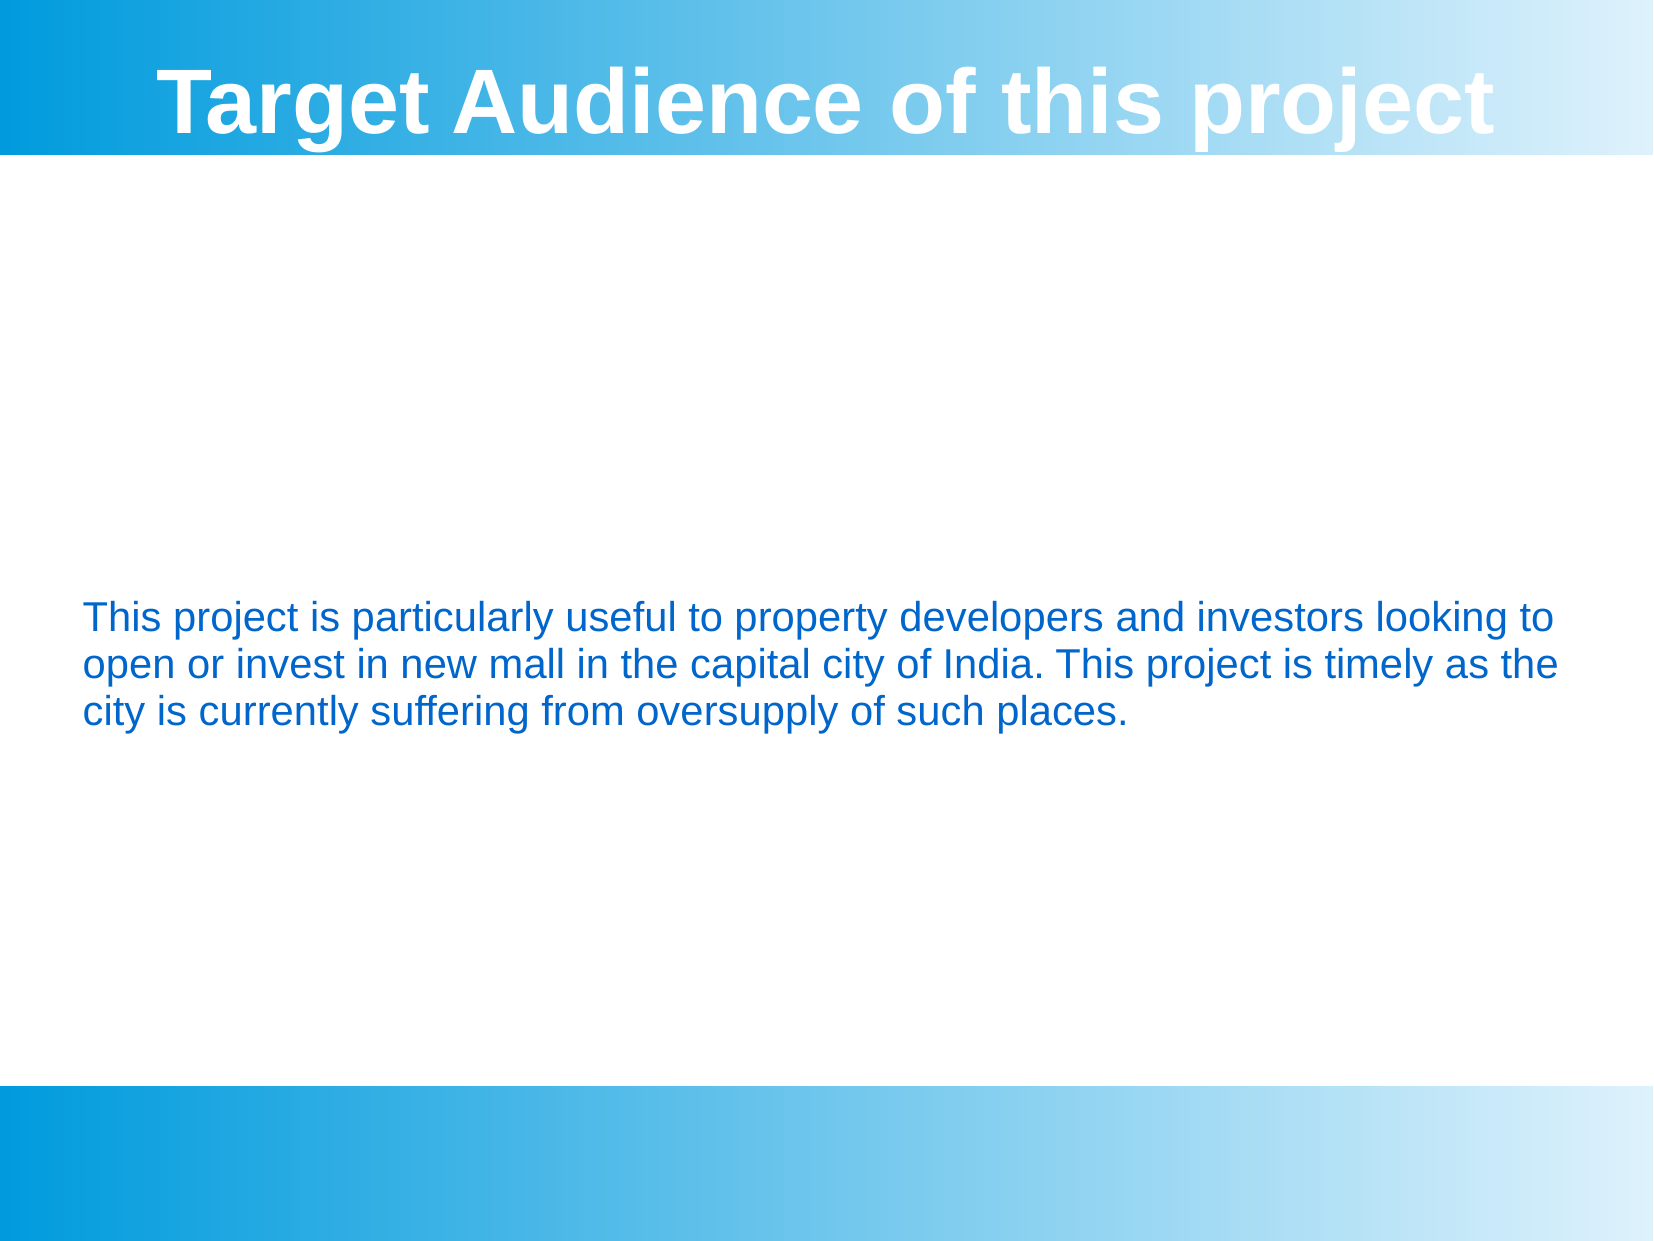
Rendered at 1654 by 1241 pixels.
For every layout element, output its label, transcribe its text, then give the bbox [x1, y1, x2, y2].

list This project is particularly useful to property developers and investors looking to open or invest in new mall in the capital city of India. This project is timely as the city is currently suffering from oversupply of such places. [82, 290, 1571, 1010]
title Target Audience of this project [82, 49, 1571, 155]
